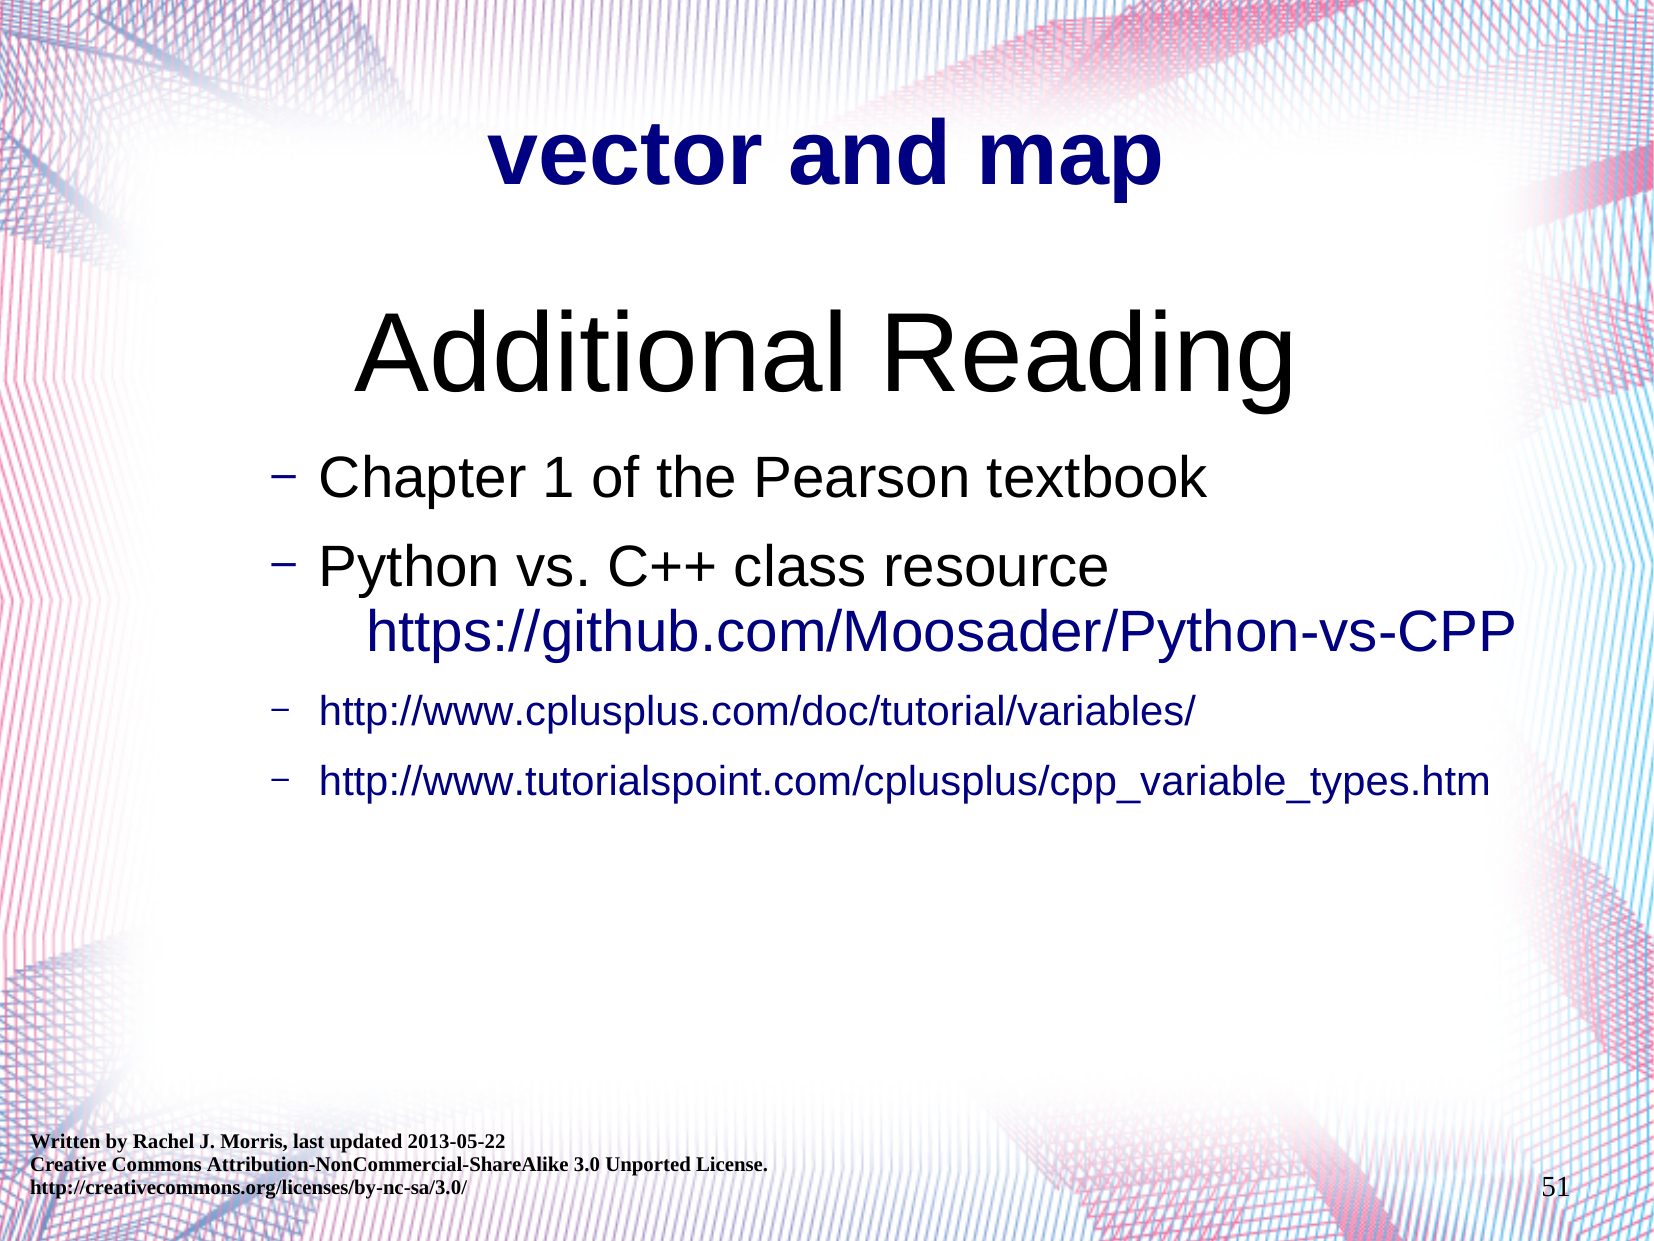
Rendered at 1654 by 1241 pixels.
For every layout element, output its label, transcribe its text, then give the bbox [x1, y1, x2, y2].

list Additional Reading Chapter 1 of the Pearson textbook Python vs. C++ class resource https://github.com/Moosader/Python-vs-CPP http://www.cplusplus.com/doc/tutorial/variables/ http://www.tutorialspoint.com/cplusplus/cpp_variable_types.htm [82, 290, 1571, 1010]
picture [0, 0, 1654, 1241]
title vector and map [82, 49, 1571, 257]
